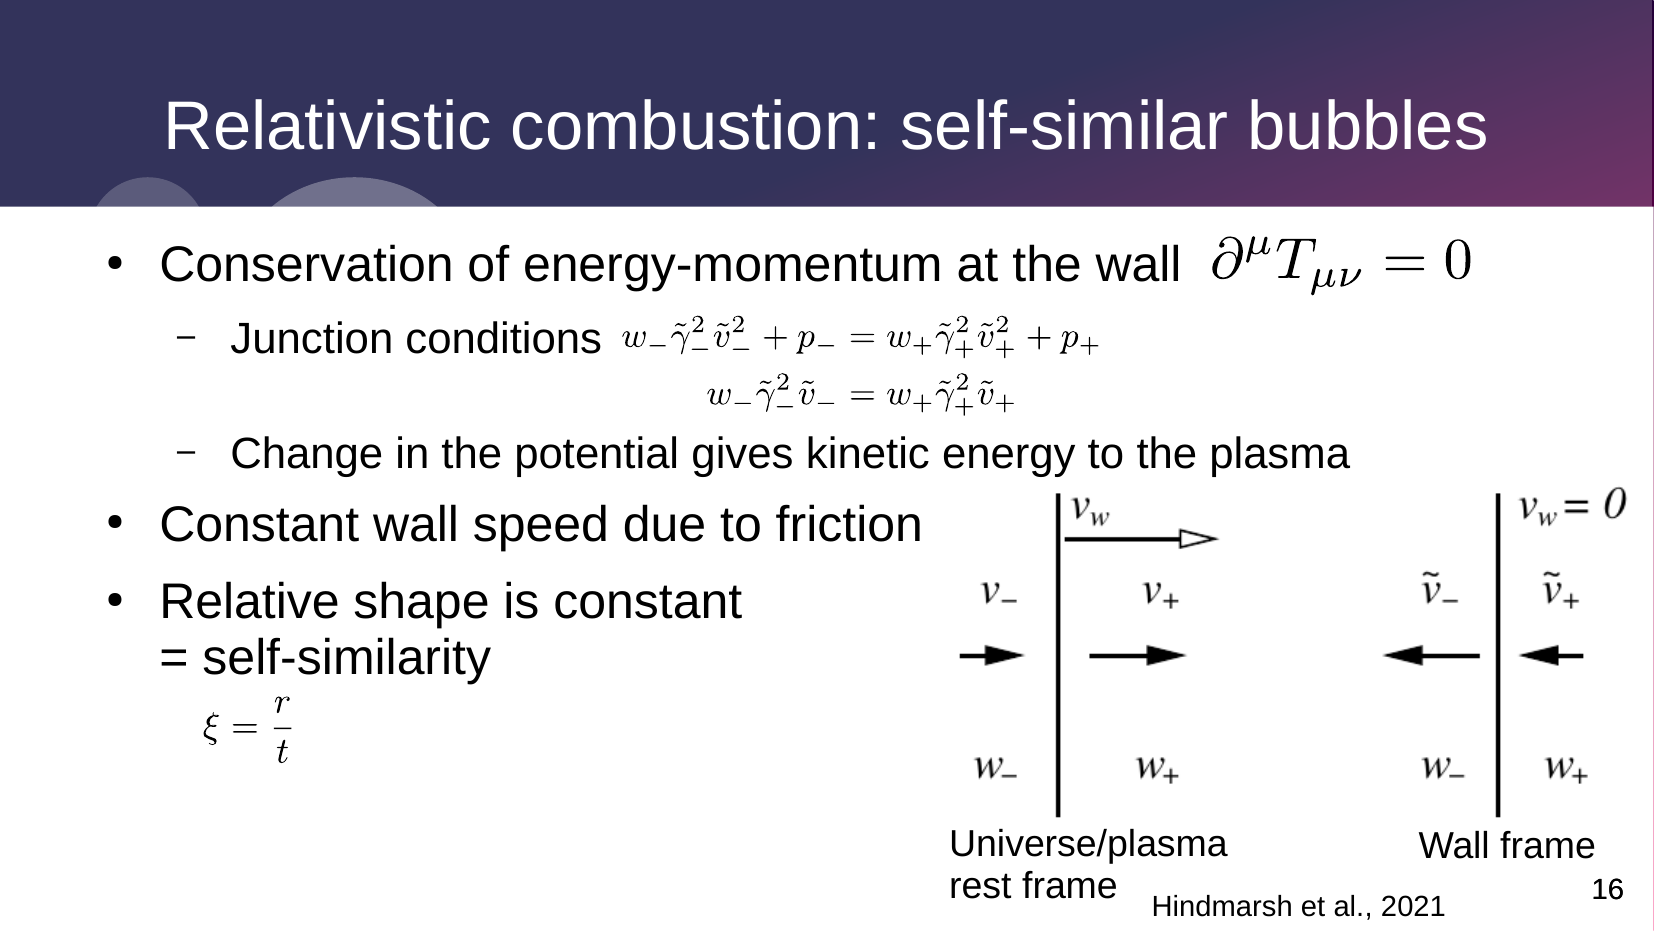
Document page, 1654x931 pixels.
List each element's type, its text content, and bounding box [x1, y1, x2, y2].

text_box Hindmarsh et al., 2021 [1258, 883, 1462, 931]
picture [202, 696, 292, 764]
title Relativistic combustion: self-similar bubbles [88, 44, 1565, 207]
text_box Universe/plasma rest frame [934, 814, 1258, 931]
picture [619, 314, 1100, 418]
list Conservation of energy-momentum at the wall Junction conditions Change in the potential gives kinetic energy to the plasma Constant wall speed due to friction Relative shape is constant = self-similarity [88, 236, 1565, 827]
text_box Wall frame [1403, 817, 1611, 874]
picture [928, 479, 1652, 832]
picture [1207, 233, 1473, 298]
